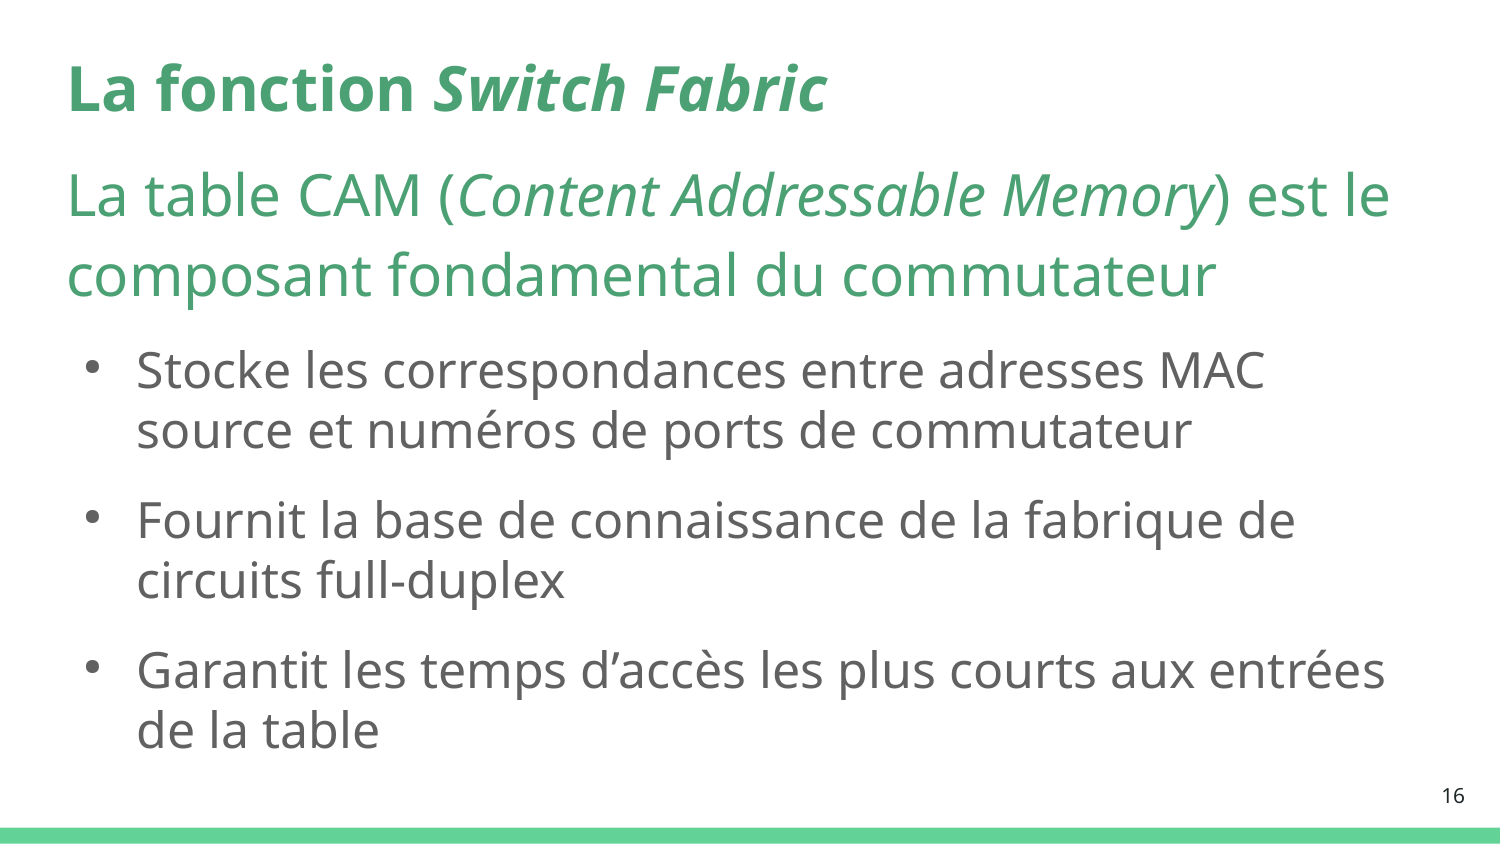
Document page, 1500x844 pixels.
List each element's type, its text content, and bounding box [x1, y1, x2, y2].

title La fonction Switch Fabric [51, 23, 1449, 117]
list La table CAM (Content Addressable Memory) est le composant fondamental du commutateur Stocke les correspondances entre adresses MAC source et numéros de ports de commutateur Fournit la base de connaissance de la fabrique de circuits full-duplex Garantit les temps d’accès les plus courts aux entrées de la table [51, 132, 1449, 774]
slide_number <numéro> [1389, 764, 1480, 830]
